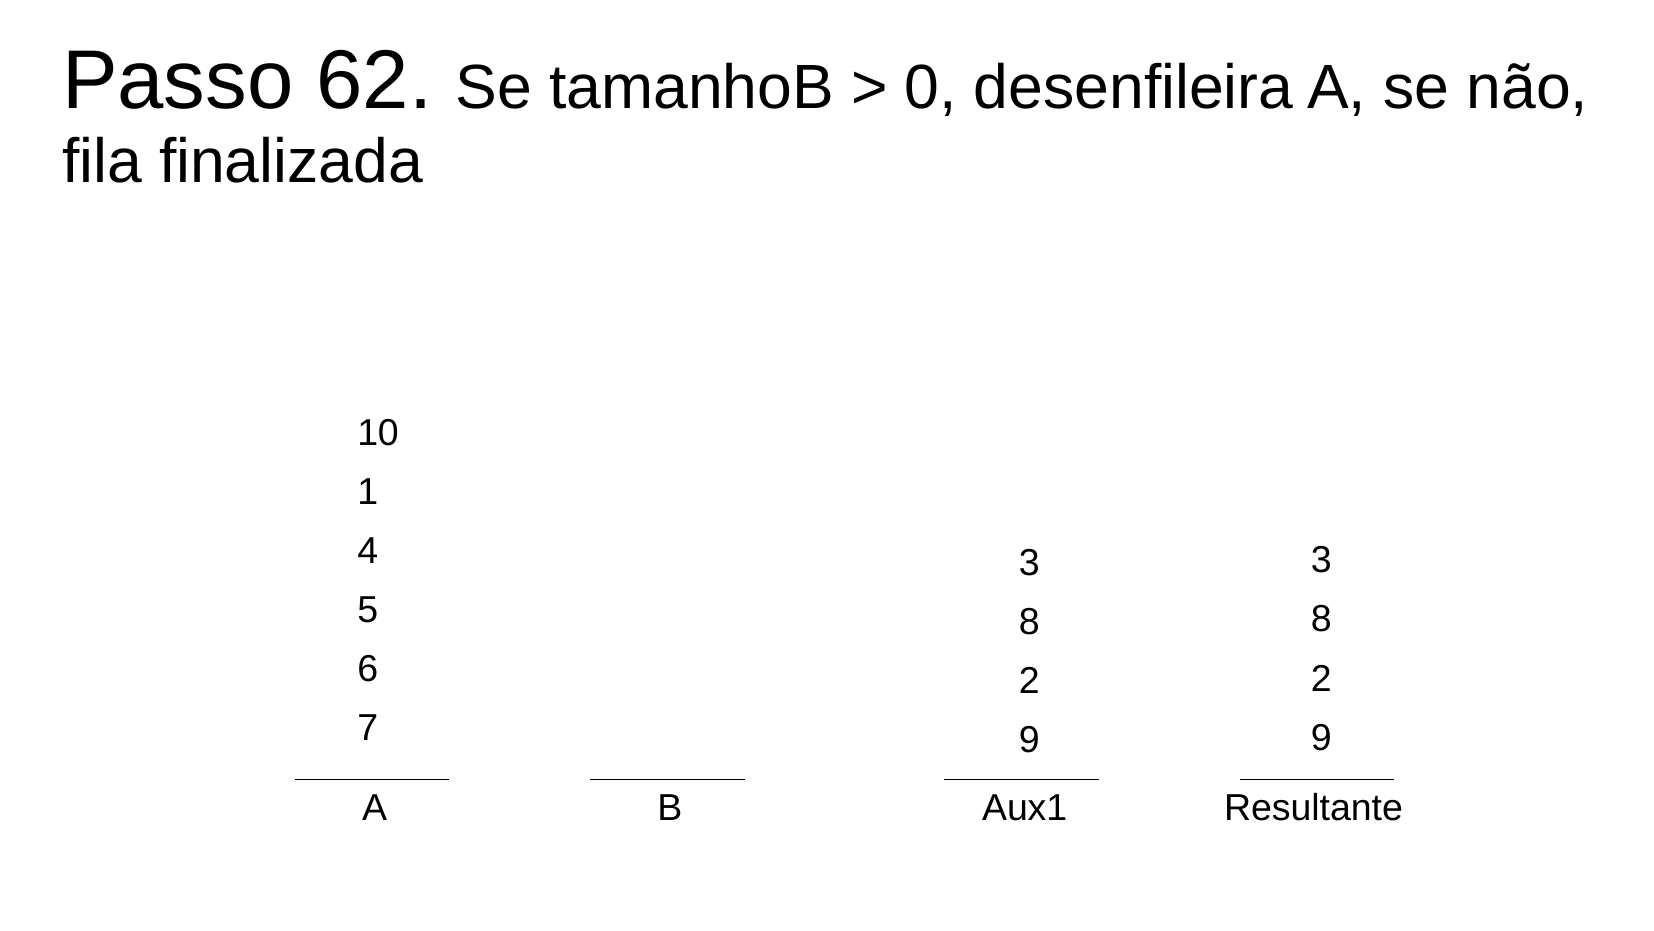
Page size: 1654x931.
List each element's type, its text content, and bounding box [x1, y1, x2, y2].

text_box 8 [1296, 590, 1347, 648]
text_box Passo 62. Se tamanhoB > 0, desenfileira A, se não, fila finalizada [47, 25, 1607, 274]
text_box B [642, 780, 698, 837]
text_box 8 [1003, 592, 1055, 650]
text_box 2 [1003, 651, 1055, 709]
text_box 9 [1296, 708, 1347, 766]
text_box 9 [1004, 710, 1055, 768]
text_box 3 [1003, 533, 1055, 591]
text_box Resultante [1209, 779, 1418, 837]
text_box 10 [342, 403, 426, 461]
text_box 2 [1296, 649, 1347, 707]
text_box 5 [342, 580, 426, 638]
text_box 3 [1296, 531, 1347, 589]
text_box 6 [342, 640, 426, 697]
text_box 1 [342, 462, 426, 520]
text_box 7 [342, 699, 426, 756]
text_box 4 [342, 521, 426, 579]
text_box Aux1 [967, 780, 1083, 837]
text_box A [347, 779, 508, 837]
